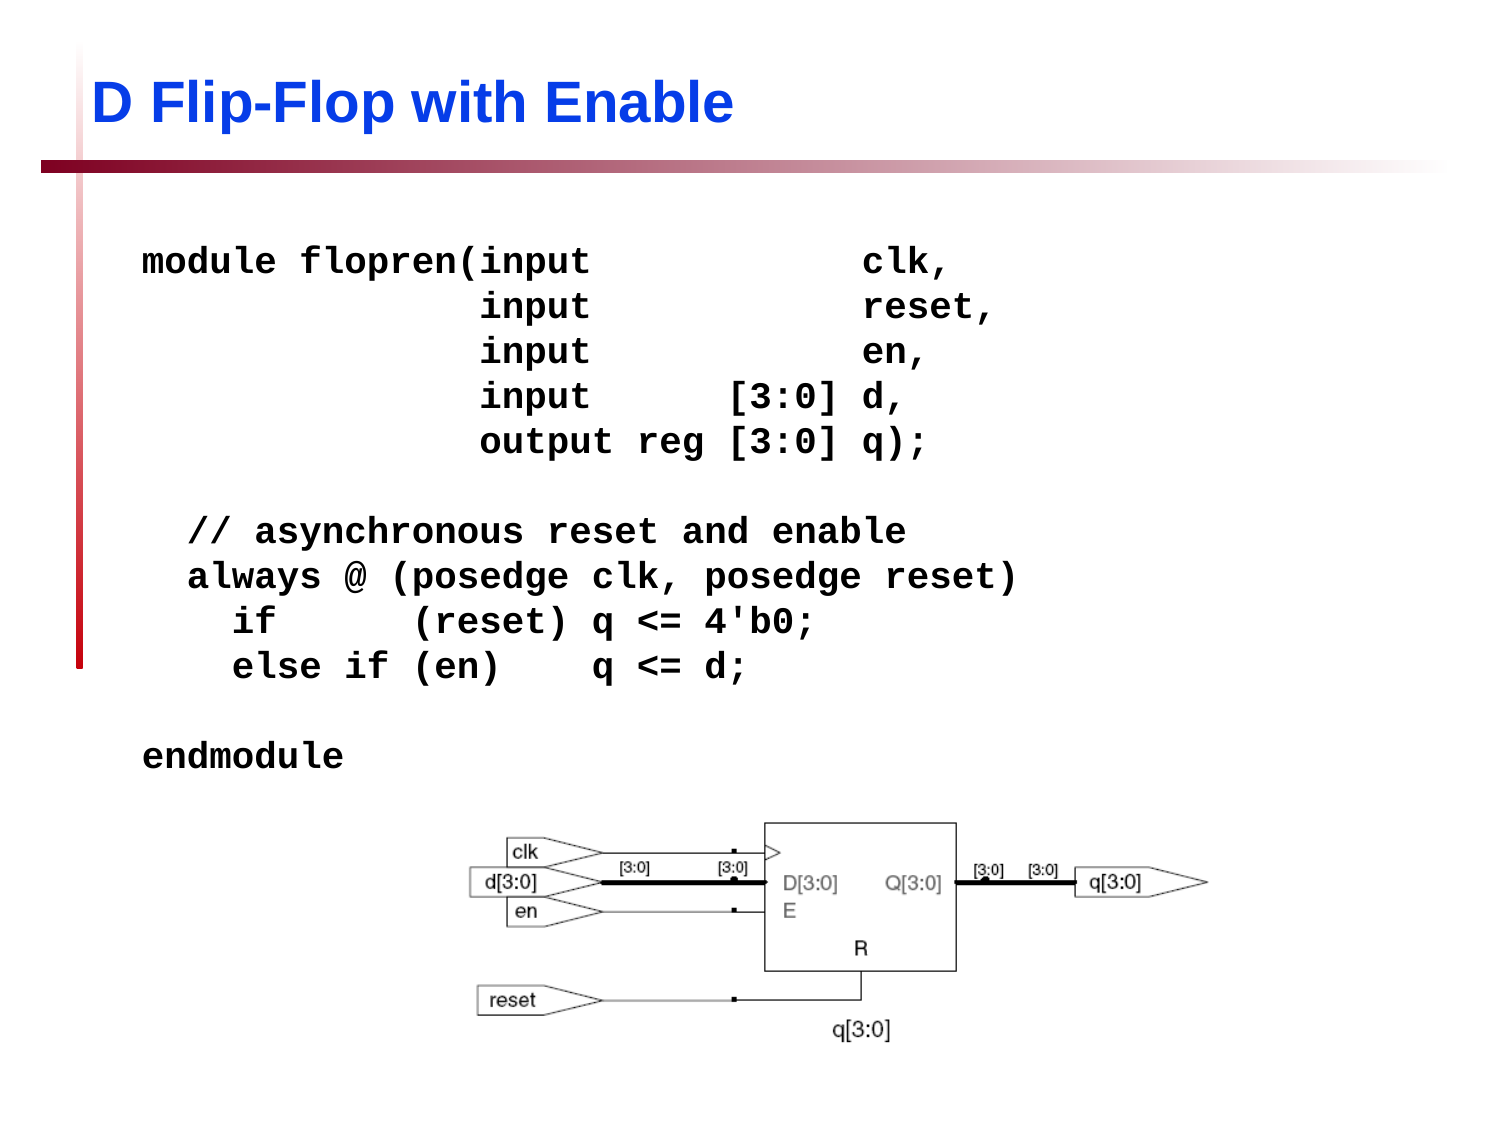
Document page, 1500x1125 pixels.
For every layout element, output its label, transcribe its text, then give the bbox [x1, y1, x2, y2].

text_box module flopren(input clk, input reset, input en, input [3:0] d, output reg [3:0] q); // asynchronous reset and enable always @ (posedge clk, posedge reset) if (reset) q <= 4'b0; else if (en) q <= d; endmodule [127, 228, 1500, 829]
picture [439, 815, 1226, 1046]
title D Flip-Flop with Enable [81, 70, 1357, 267]
